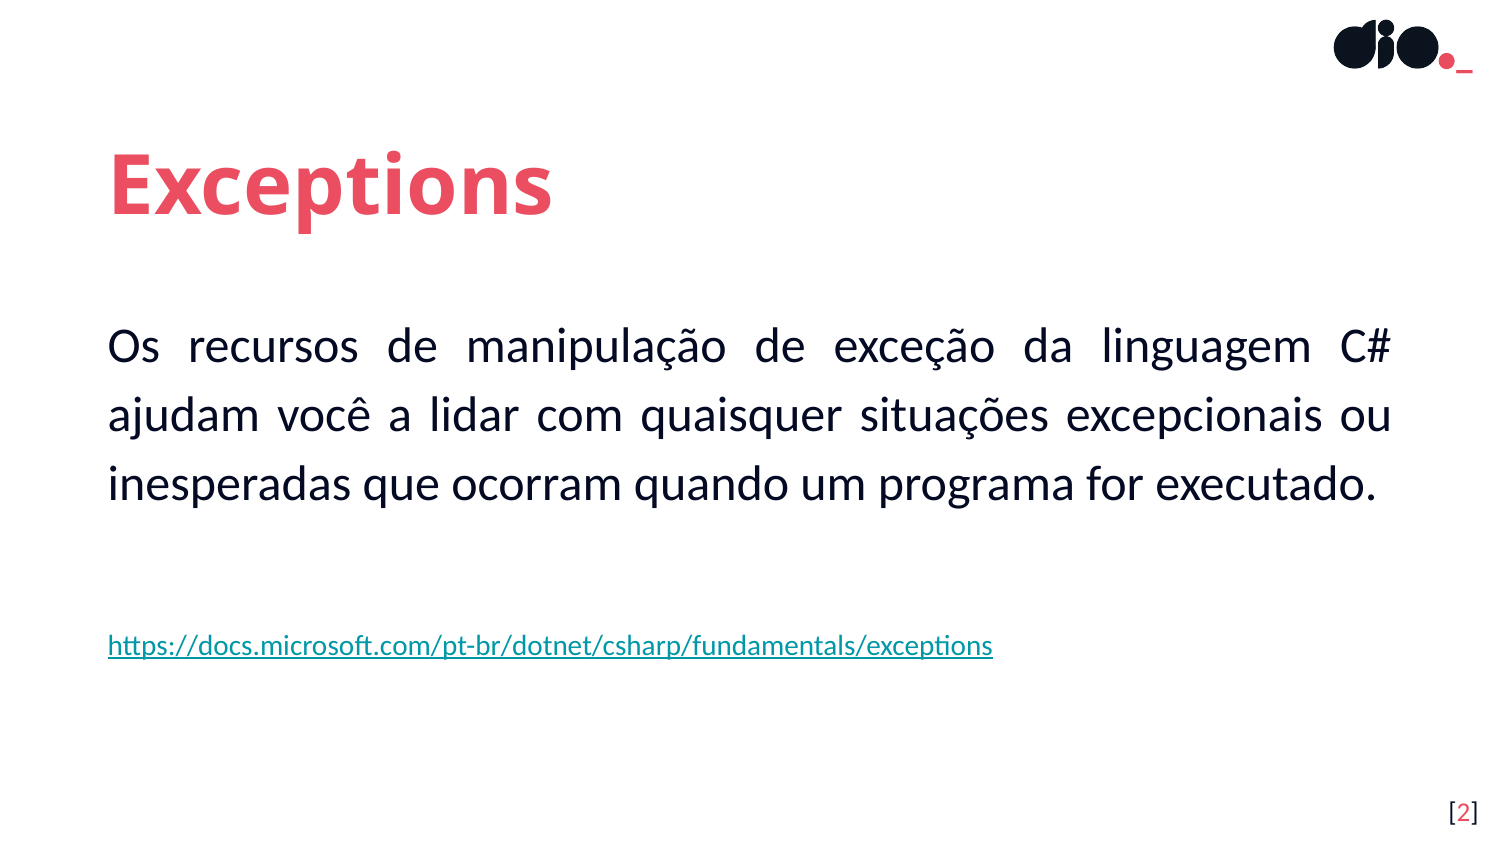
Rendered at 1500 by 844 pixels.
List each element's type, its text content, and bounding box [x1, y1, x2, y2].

slide_number [<number>] [1403, 779, 1494, 844]
text_box Exceptions [92, 104, 1408, 243]
text_box Os recursos de manipulação de exceção da linguagem C# ajudam você a lidar com quaisquer situações excepcionais ou inesperadas que ocorram quando um programa for executado. https://docs.microsoft.com/pt-br/dotnet/csharp/fundamentals/exceptions [92, 276, 1408, 749]
picture [1333, 19, 1473, 74]
